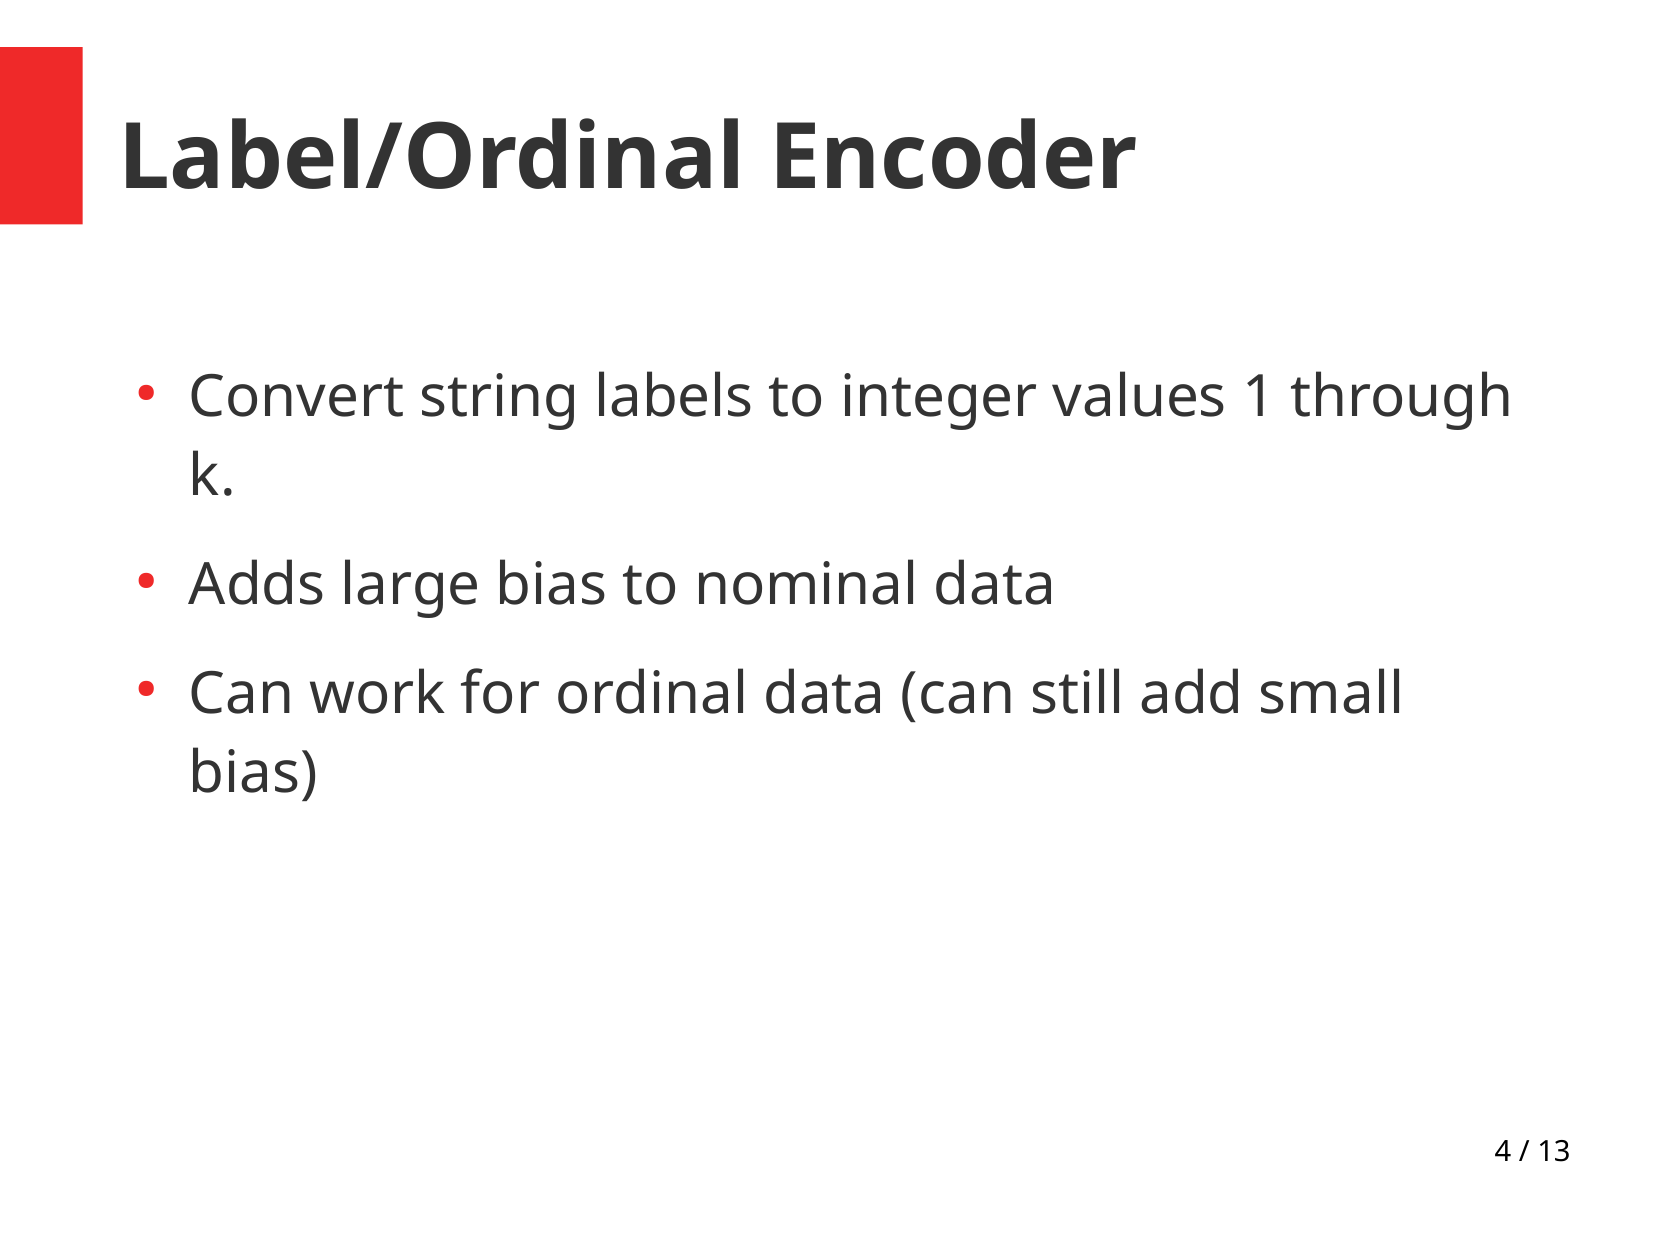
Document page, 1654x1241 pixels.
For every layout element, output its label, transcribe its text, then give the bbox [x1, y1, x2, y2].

title Label/Ordinal Encoder [118, 49, 1571, 257]
list Convert string labels to integer values 1 through k. Adds large bias to nominal data Can work for ordinal data (can still add small bias) [118, 354, 1536, 1074]
